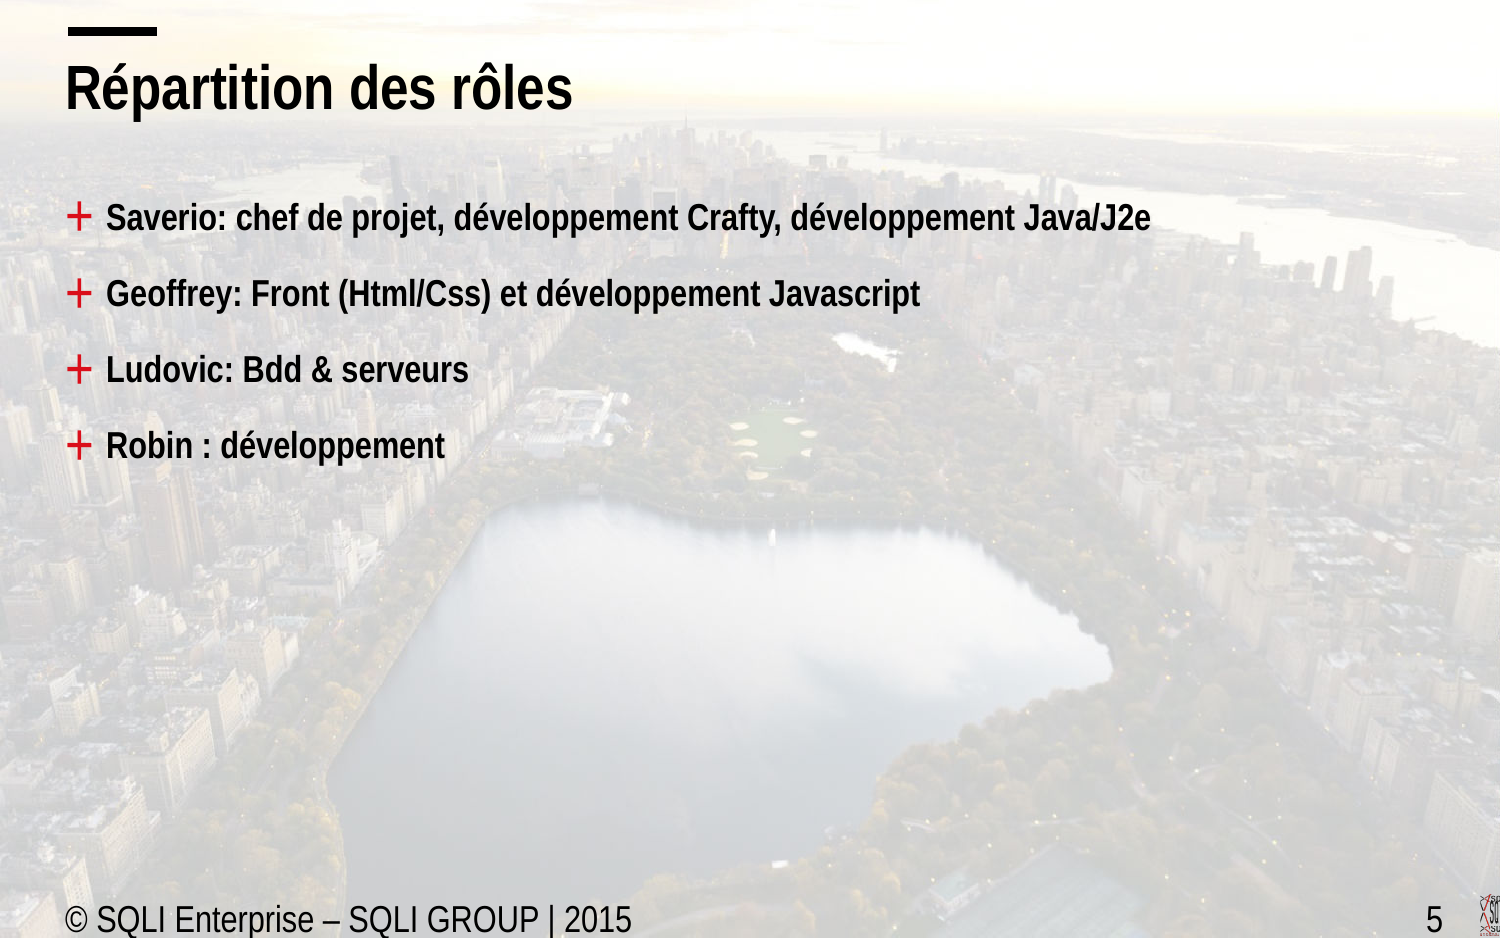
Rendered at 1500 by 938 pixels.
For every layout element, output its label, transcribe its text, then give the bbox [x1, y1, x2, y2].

slide_number <numéro> [1411, 887, 1484, 935]
title Répartition des rôles [50, 39, 1450, 131]
footer © SQLI Enterprise – SQLI GROUP | 2015 [50, 887, 842, 935]
list Saverio: chef de projet, développement Crafty, développement Java/J2e Geoffrey: Front (Html/Css) et développement Javascript Ludovic: Bdd & serveurs Robin : développement [50, 185, 1471, 705]
picture [0, 0, 1500, 938]
